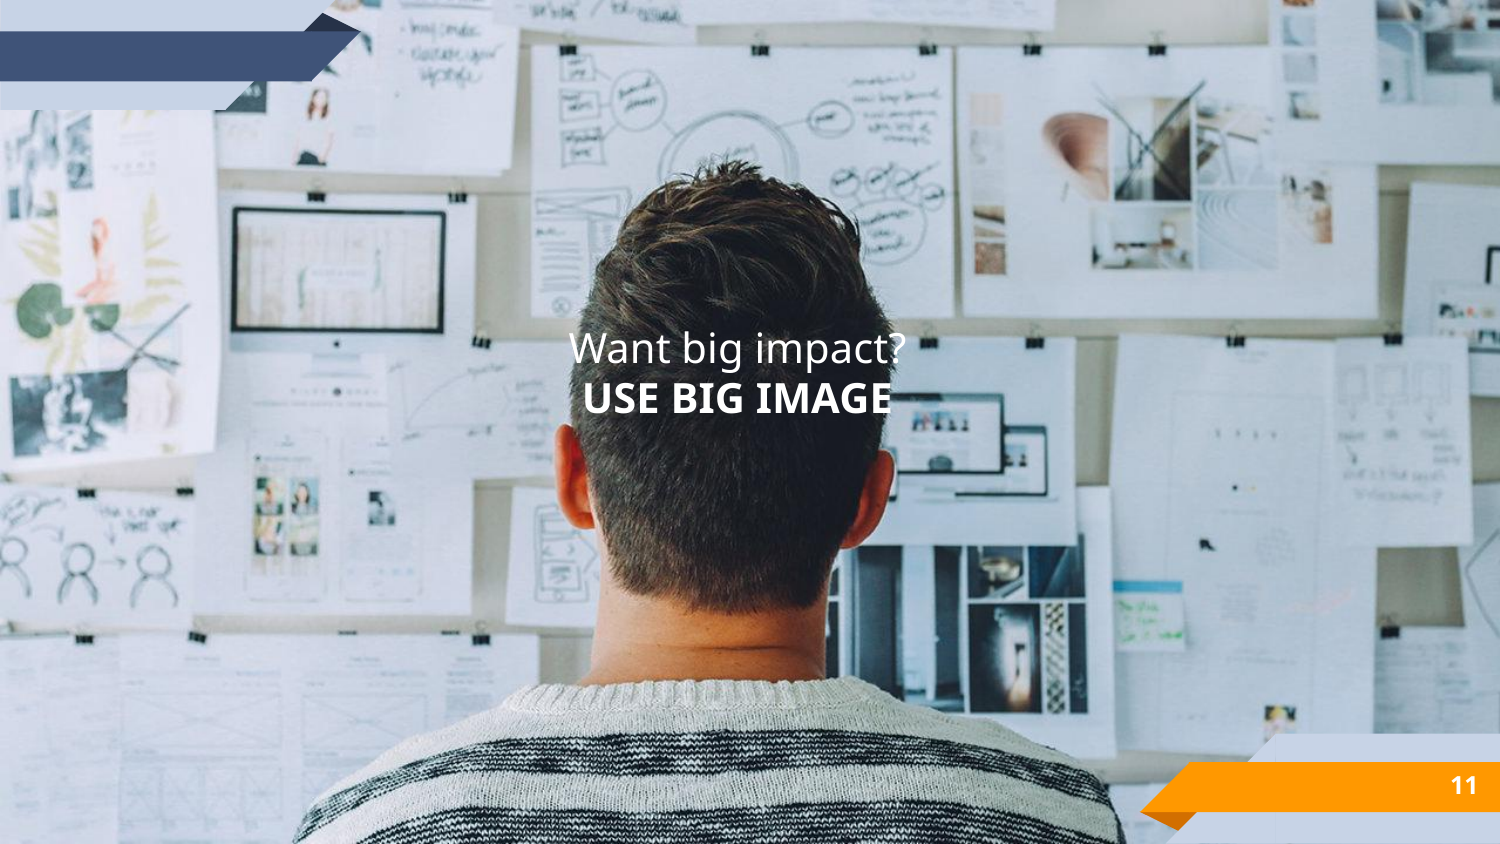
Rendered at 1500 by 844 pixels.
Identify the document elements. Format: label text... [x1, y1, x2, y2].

picture [0, 0, 1500, 844]
slide_number <número> [1249, 760, 1494, 813]
title Want big impact? USE BIG IMAGE [347, 258, 1128, 485]
